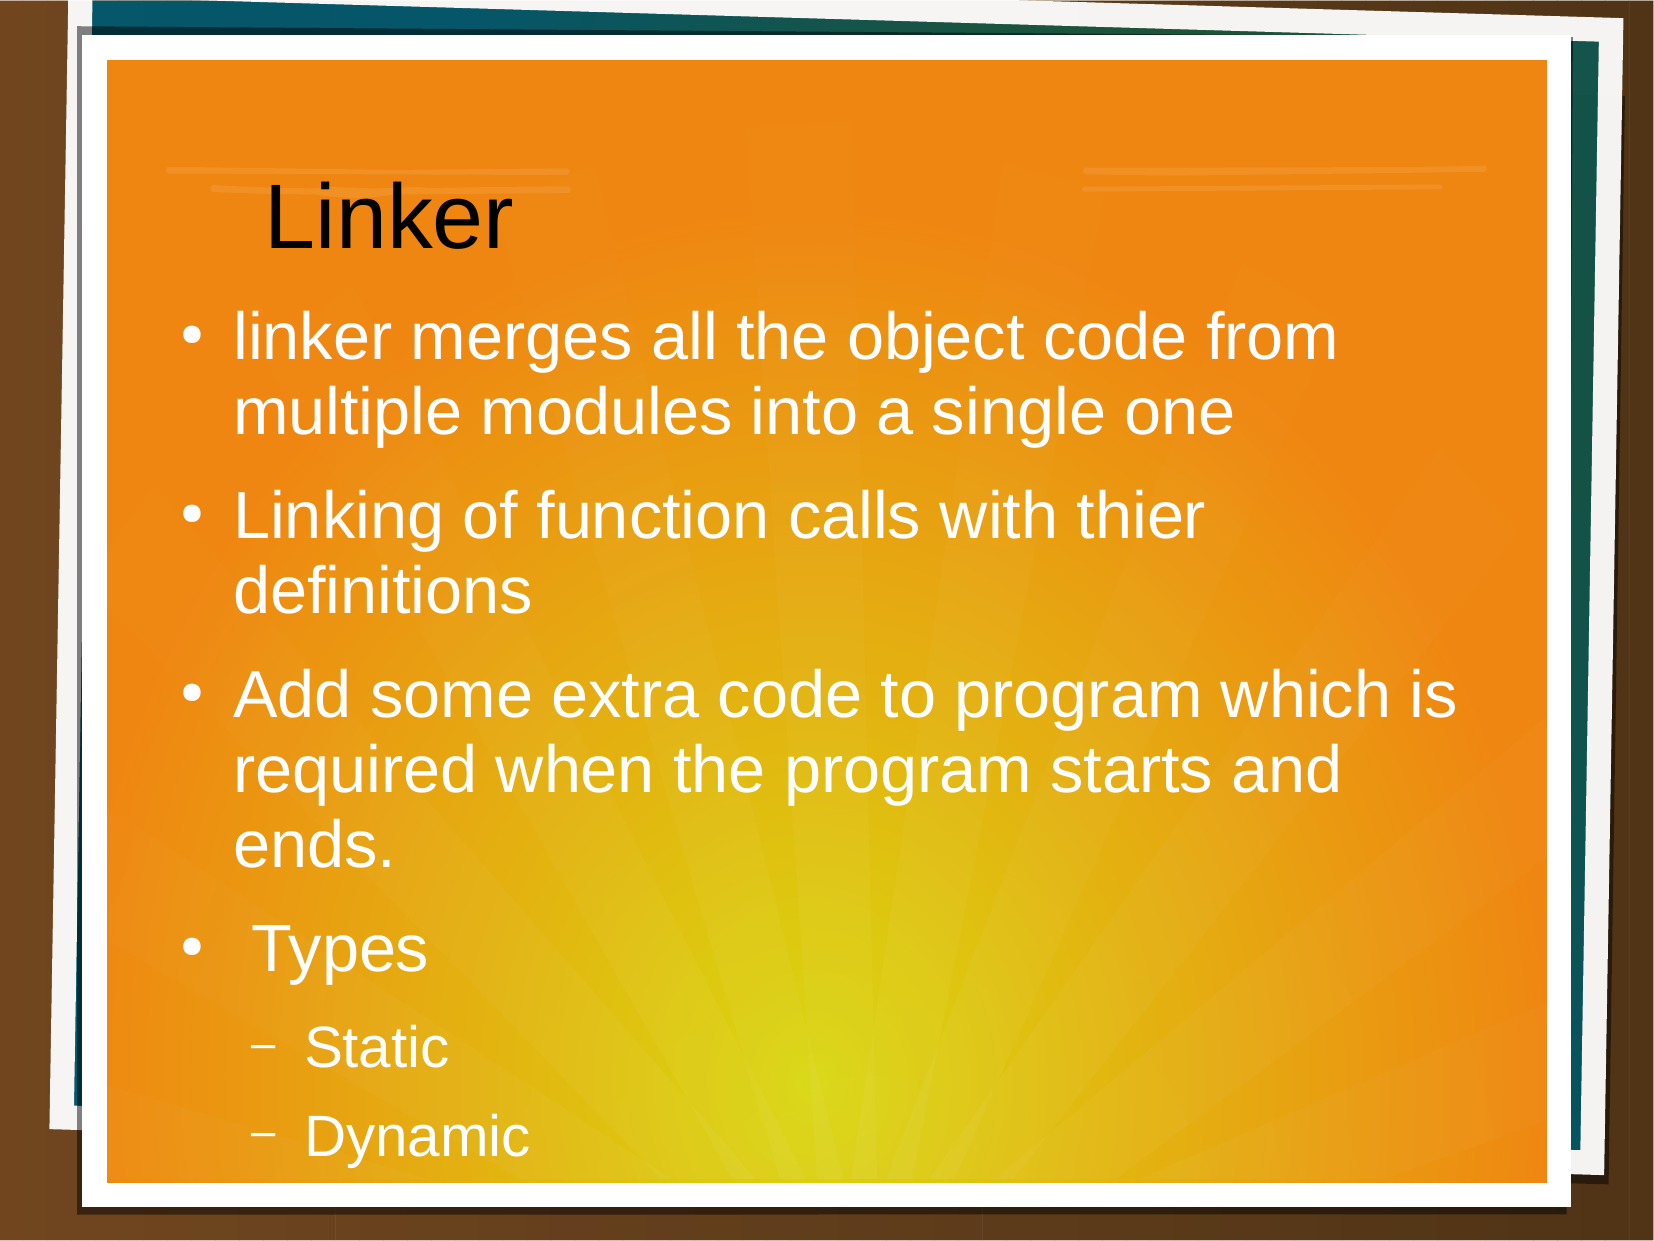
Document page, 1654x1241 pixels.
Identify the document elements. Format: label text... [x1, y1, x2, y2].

title Linker [129, 126, 650, 308]
list linker merges all the object code from multiple modules into a single one Linking of function calls with thier definitions Add some extra code to program which is required when the program starts and ends. Types Static Dynamic [162, 299, 1492, 1241]
